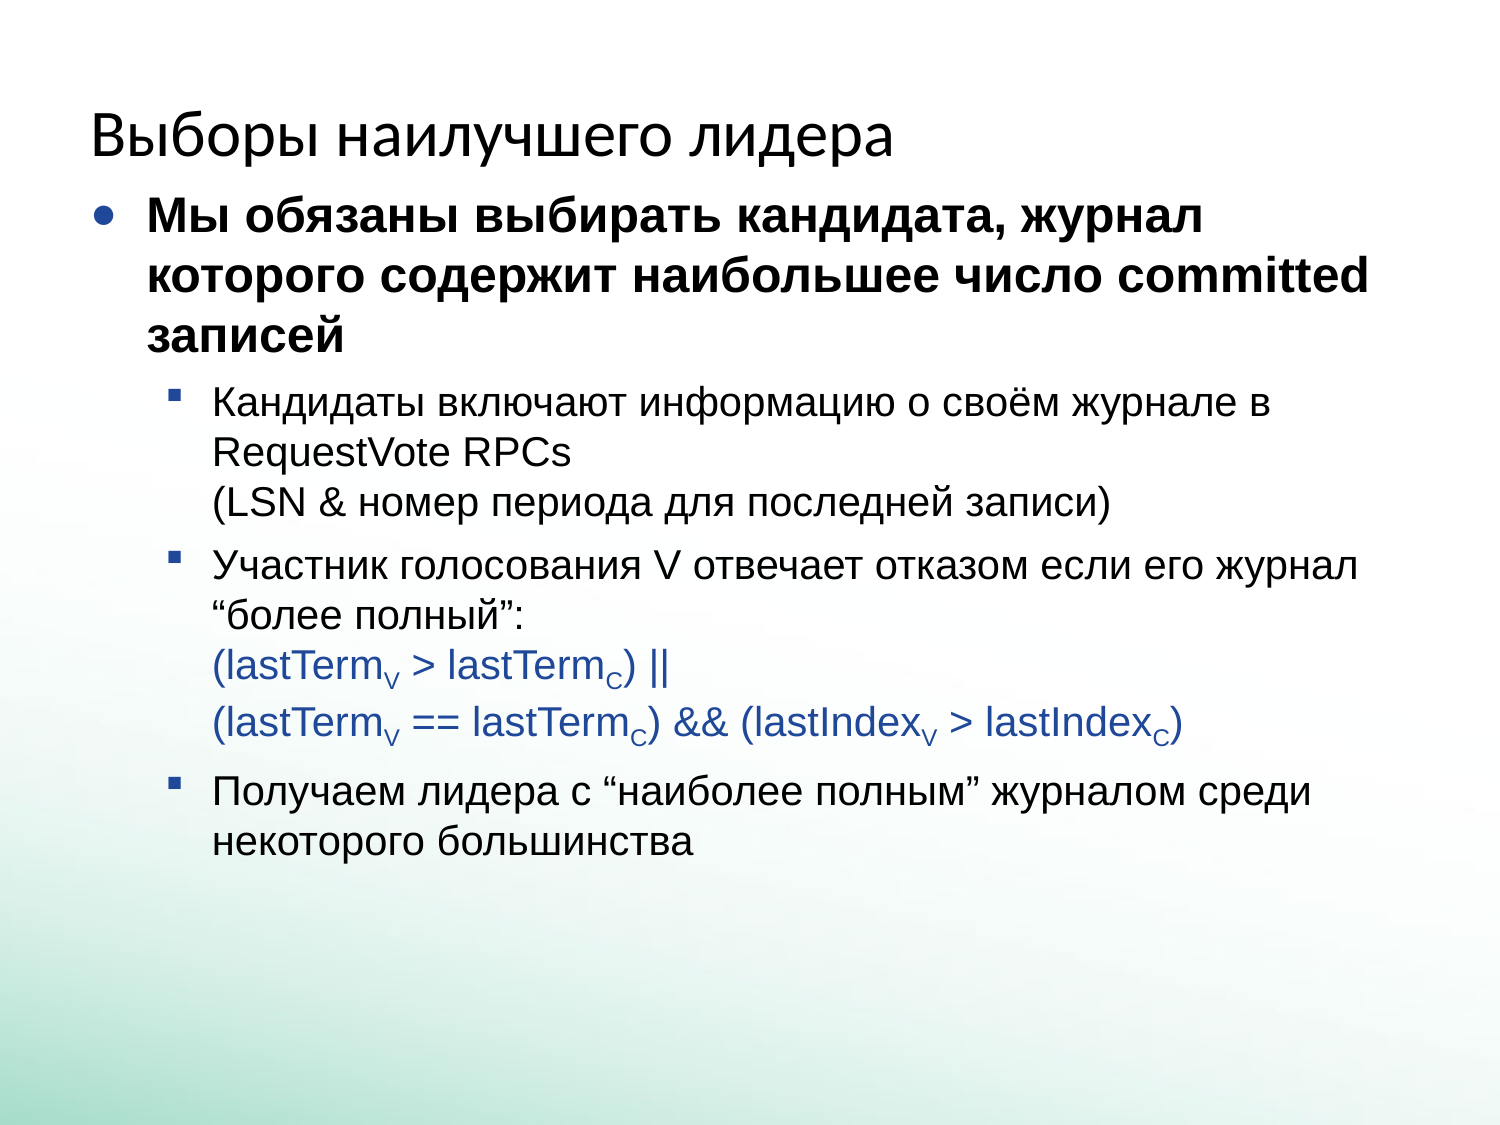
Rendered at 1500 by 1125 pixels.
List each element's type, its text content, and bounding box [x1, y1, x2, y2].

picture [0, 0, 1500, 1125]
list Мы обязаны выбирать кандидата, журнал которого содержит наибольшее число сommitted записей Кандидаты включают информацию о своём журнале в RequestVote RPCs (LSN & номер периода для последней записи) Участник голосования V отвечает отказом если его журнал “более полный”: (lastTermV > lastTermC) || (lastTermV == lastTermC) && (lastIndexV > lastIndexC) Получаем лидера с “наиболее полным” журналом среди некоторого большинства [75, 180, 1425, 1005]
title Выборы наилучшего лидера [75, 79, 1425, 180]
